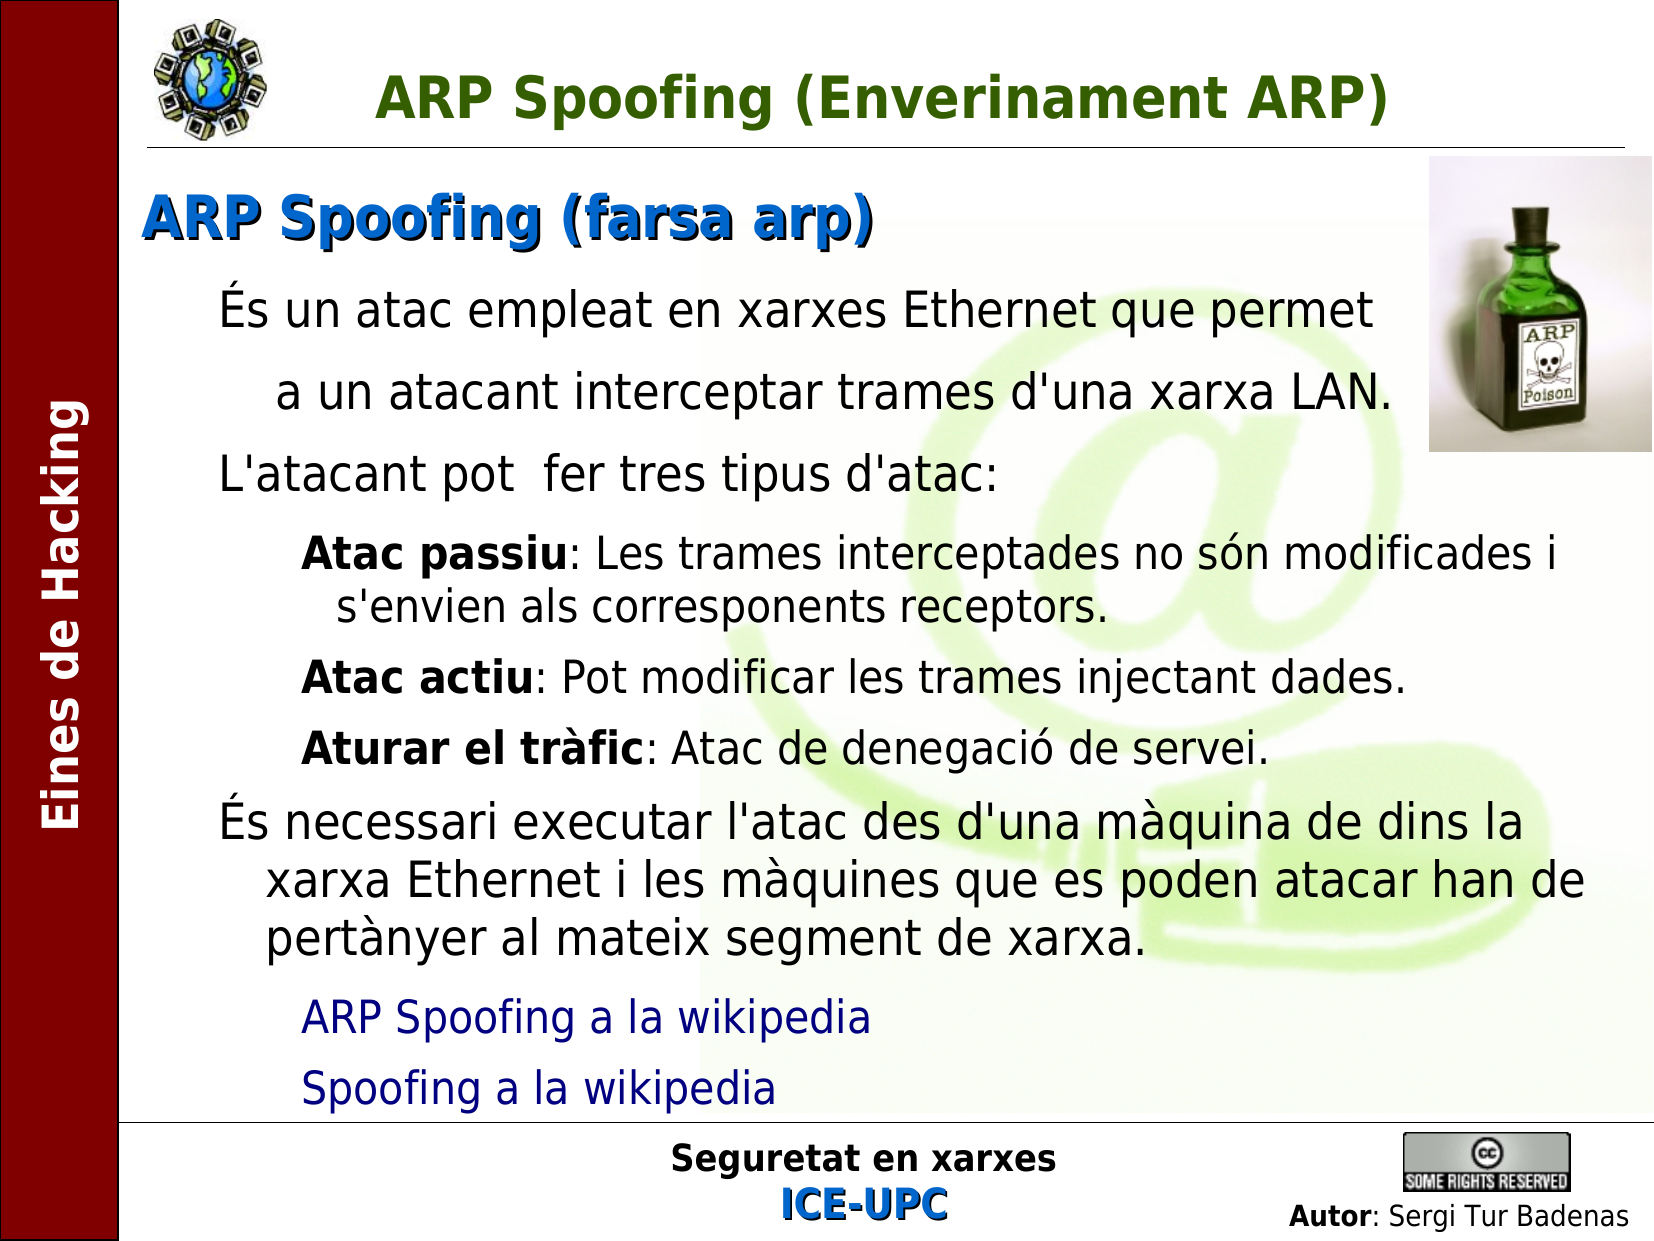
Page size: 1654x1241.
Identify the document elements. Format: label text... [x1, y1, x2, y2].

title ARP Spoofing (Enverinament ARP) [200, 56, 1565, 141]
picture [1429, 156, 1654, 1113]
list ARP Spoofing (farsa arp) És un atac empleat en xarxes Ethernet que permet a un atacant interceptar trames d'una xarxa LAN. L'atacant pot fer tres tipus d'atac: Atac passiu: Les trames interceptades no són modificades i s'envien als corresponents receptors. Atac actiu: Pot modificar les trames injectant dades. Aturar el tràfic: Atac de denegació de servei. És necessari executar l'atac des d'una màquina de dins la xarxa Ethernet i les màquines que es poden atacar han de pertànyer al mateix segment de xarxa. ARP Spoofing a la wikipedia Spoofing a la wikipedia [124, 183, 1613, 1116]
picture [1403, 1132, 1571, 1192]
picture [154, 19, 268, 142]
